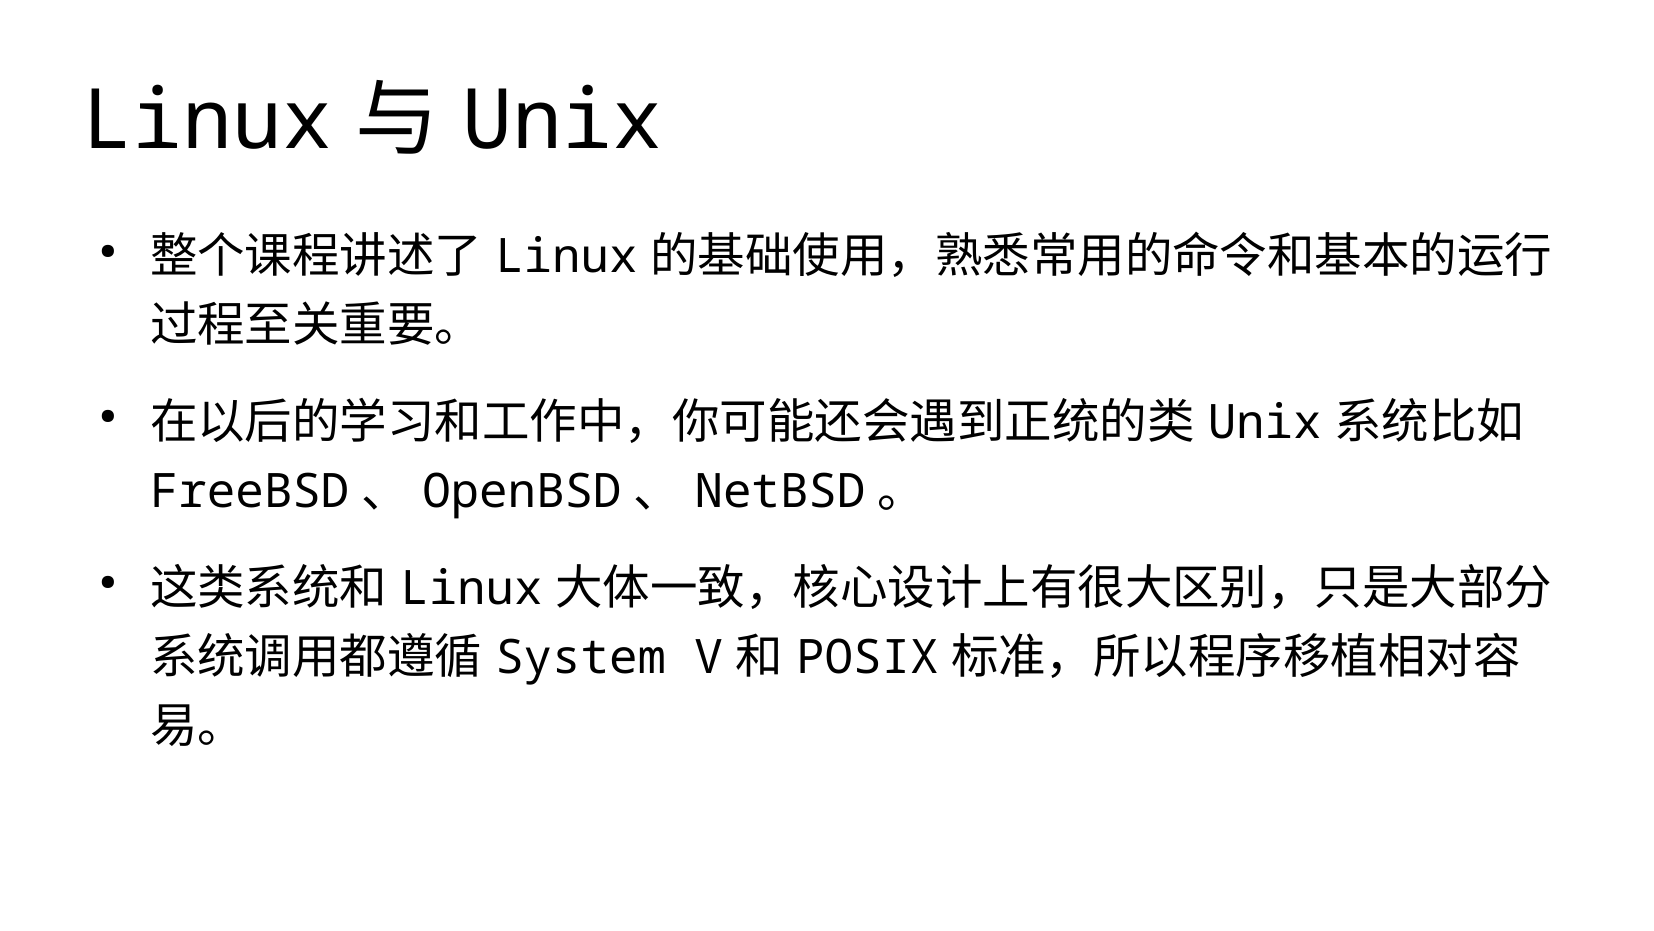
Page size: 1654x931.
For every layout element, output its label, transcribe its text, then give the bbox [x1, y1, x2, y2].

title Linux与Unix [82, 37, 1571, 189]
list 整个课程讲述了Linux的基础使用，熟悉常用的命令和基本的运行过程至关重要。 在以后的学习和工作中，你可能还会遇到正统的类Unix系统比如FreeBSD、OpenBSD、NetBSD。 这类系统和Linux大体一致，核心设计上有很大区别，只是大部分系统调用都遵循System V和POSIX标准，所以程序移植相对容易。 [82, 217, 1571, 758]
